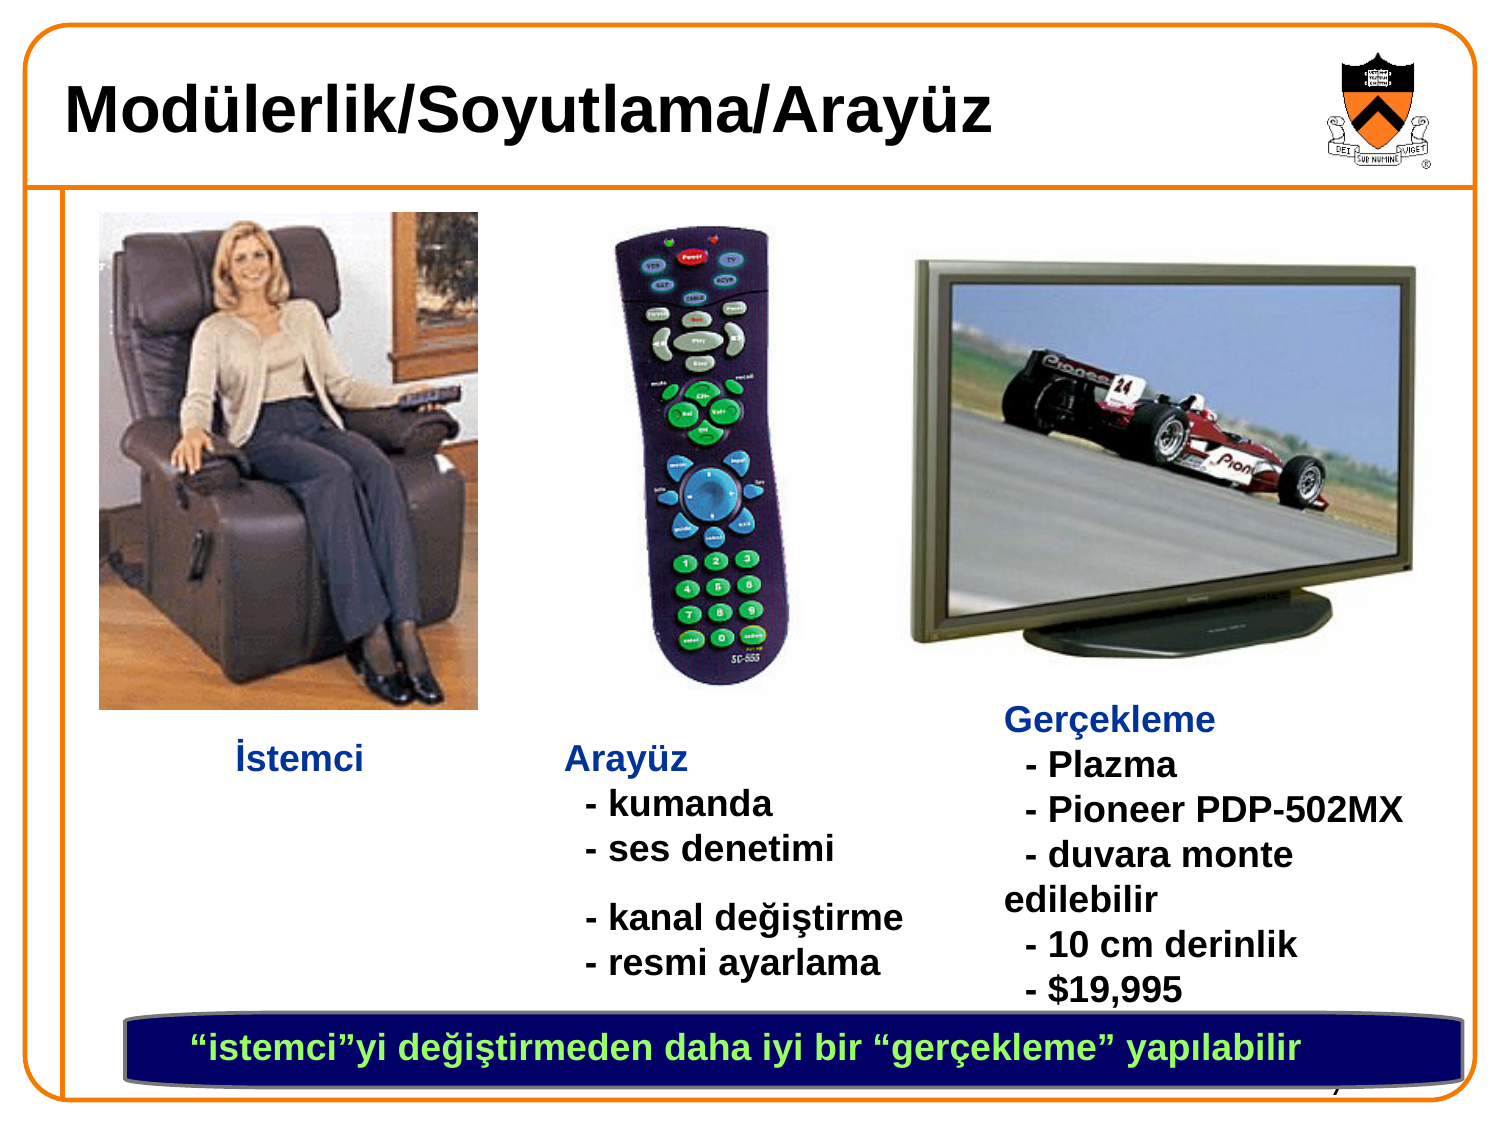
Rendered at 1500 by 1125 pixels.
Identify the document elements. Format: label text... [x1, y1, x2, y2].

text_box “istemci”yi değiştirmeden daha iyi bir “gerçekleme” yapılabilir [125, 1012, 1463, 1088]
title Modülerlik/Soyutlama/Arayüz [50, 49, 1450, 163]
text_box Gerçekleme - Plazma - Pioneer PDP-502MX - duvara monte edilebilir - 10 cm derinlik - $19,995 [988, 687, 1438, 1016]
picture [99, 212, 478, 710]
text_box İstemci [125, 726, 476, 788]
picture [887, 227, 1435, 670]
text_box Arayüz - kumanda - ses denetimi - kanal değiştirme - resmi ayarlama [548, 726, 1000, 991]
picture [600, 214, 805, 715]
picture [1325, 163, 1431, 169]
